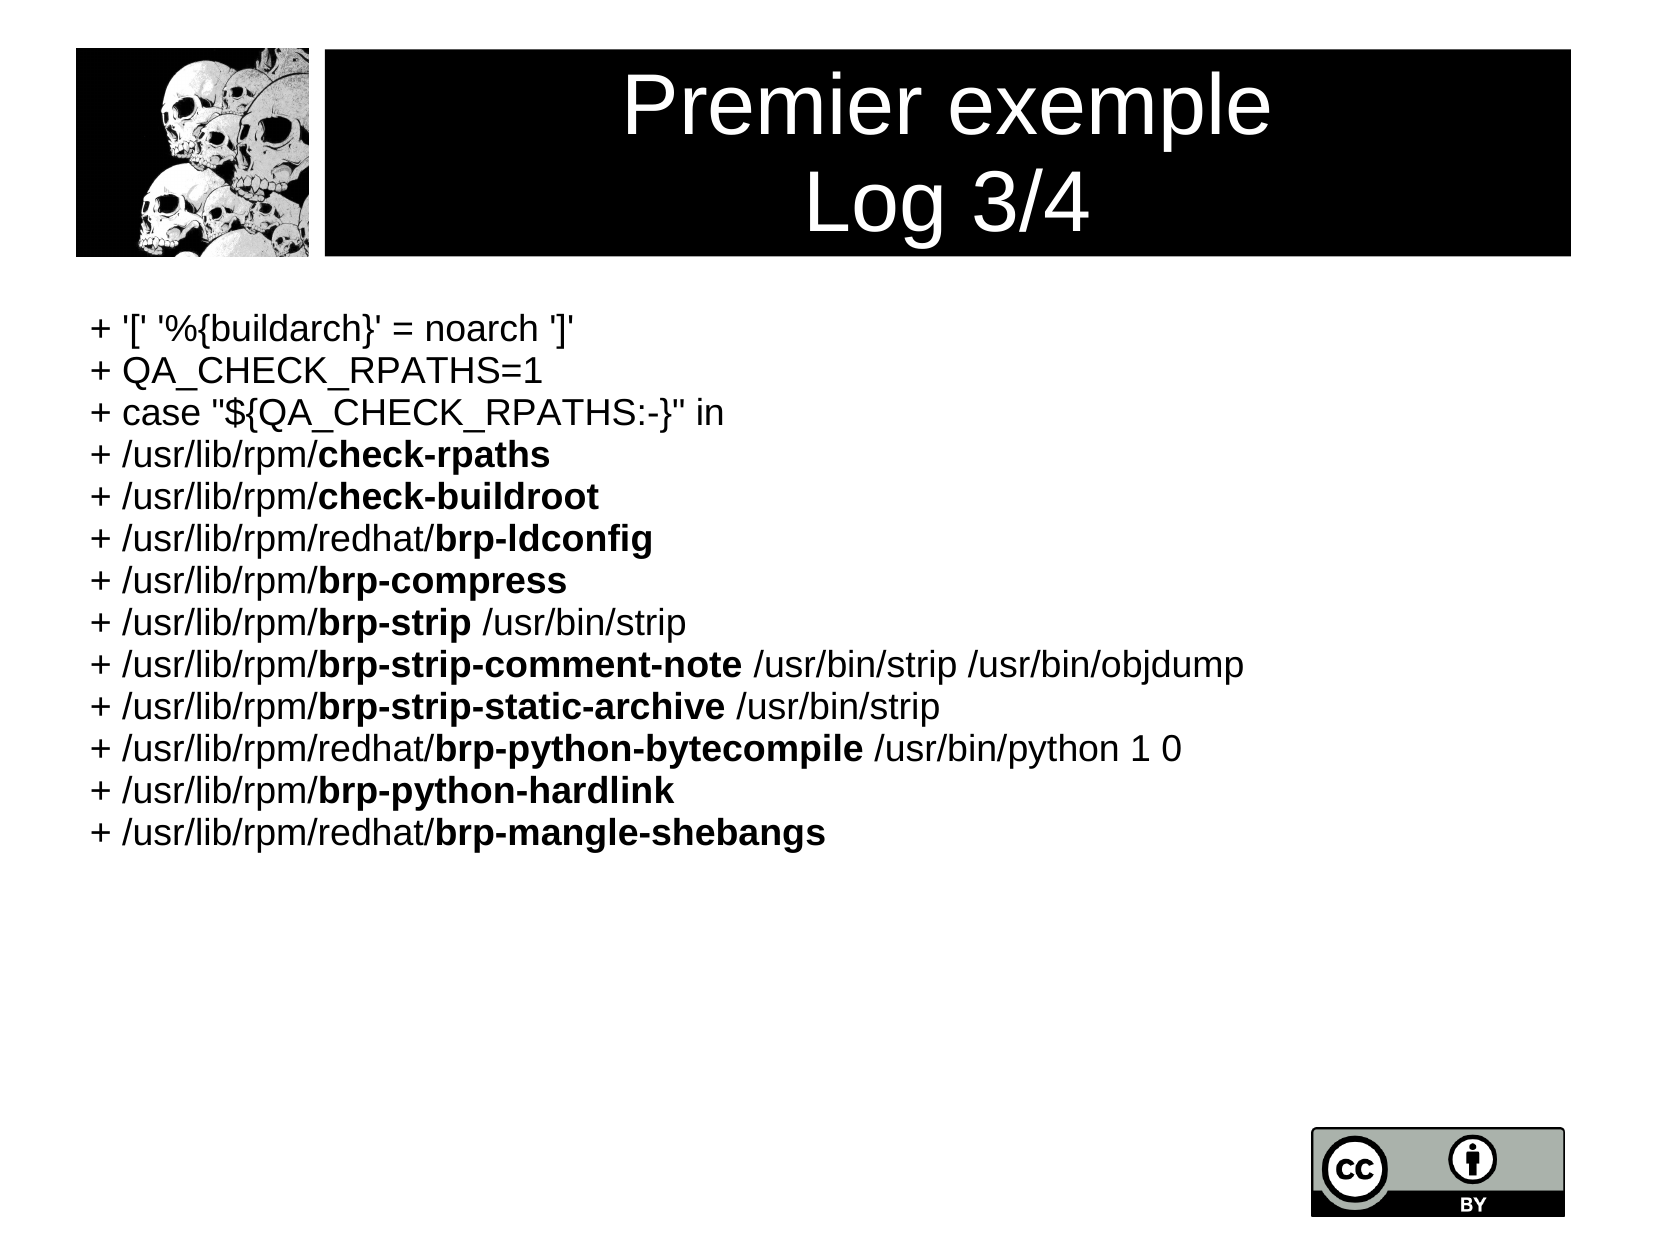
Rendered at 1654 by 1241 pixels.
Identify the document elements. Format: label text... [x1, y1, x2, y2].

picture [76, 48, 309, 257]
picture [1311, 1127, 1565, 1217]
title Premier exemple Log 3/4 [324, 49, 1571, 257]
text_box + '[' '%{buildarch}' = noarch ']' + QA_CHECK_RPATHS=1 + case "${QA_CHECK_RPATHS:-}" in + /usr/lib/rpm/check-rpaths + /usr/lib/rpm/check-buildroot + /usr/lib/rpm/redhat/brp-ldconfig + /usr/lib/rpm/brp-compress + /usr/lib/rpm/brp-strip /usr/bin/strip + /usr/lib/rpm/brp-strip-comment-note /usr/bin/strip /usr/bin/objdump + /usr/lib/rpm/brp-strip-static-archive /usr/bin/strip + /usr/lib/rpm/redhat/brp-python-bytecompile /usr/bin/python 1 0 + /usr/lib/rpm/brp-python-hardlink + /usr/lib/rpm/redhat/brp-mangle-shebangs [75, 300, 1576, 903]
